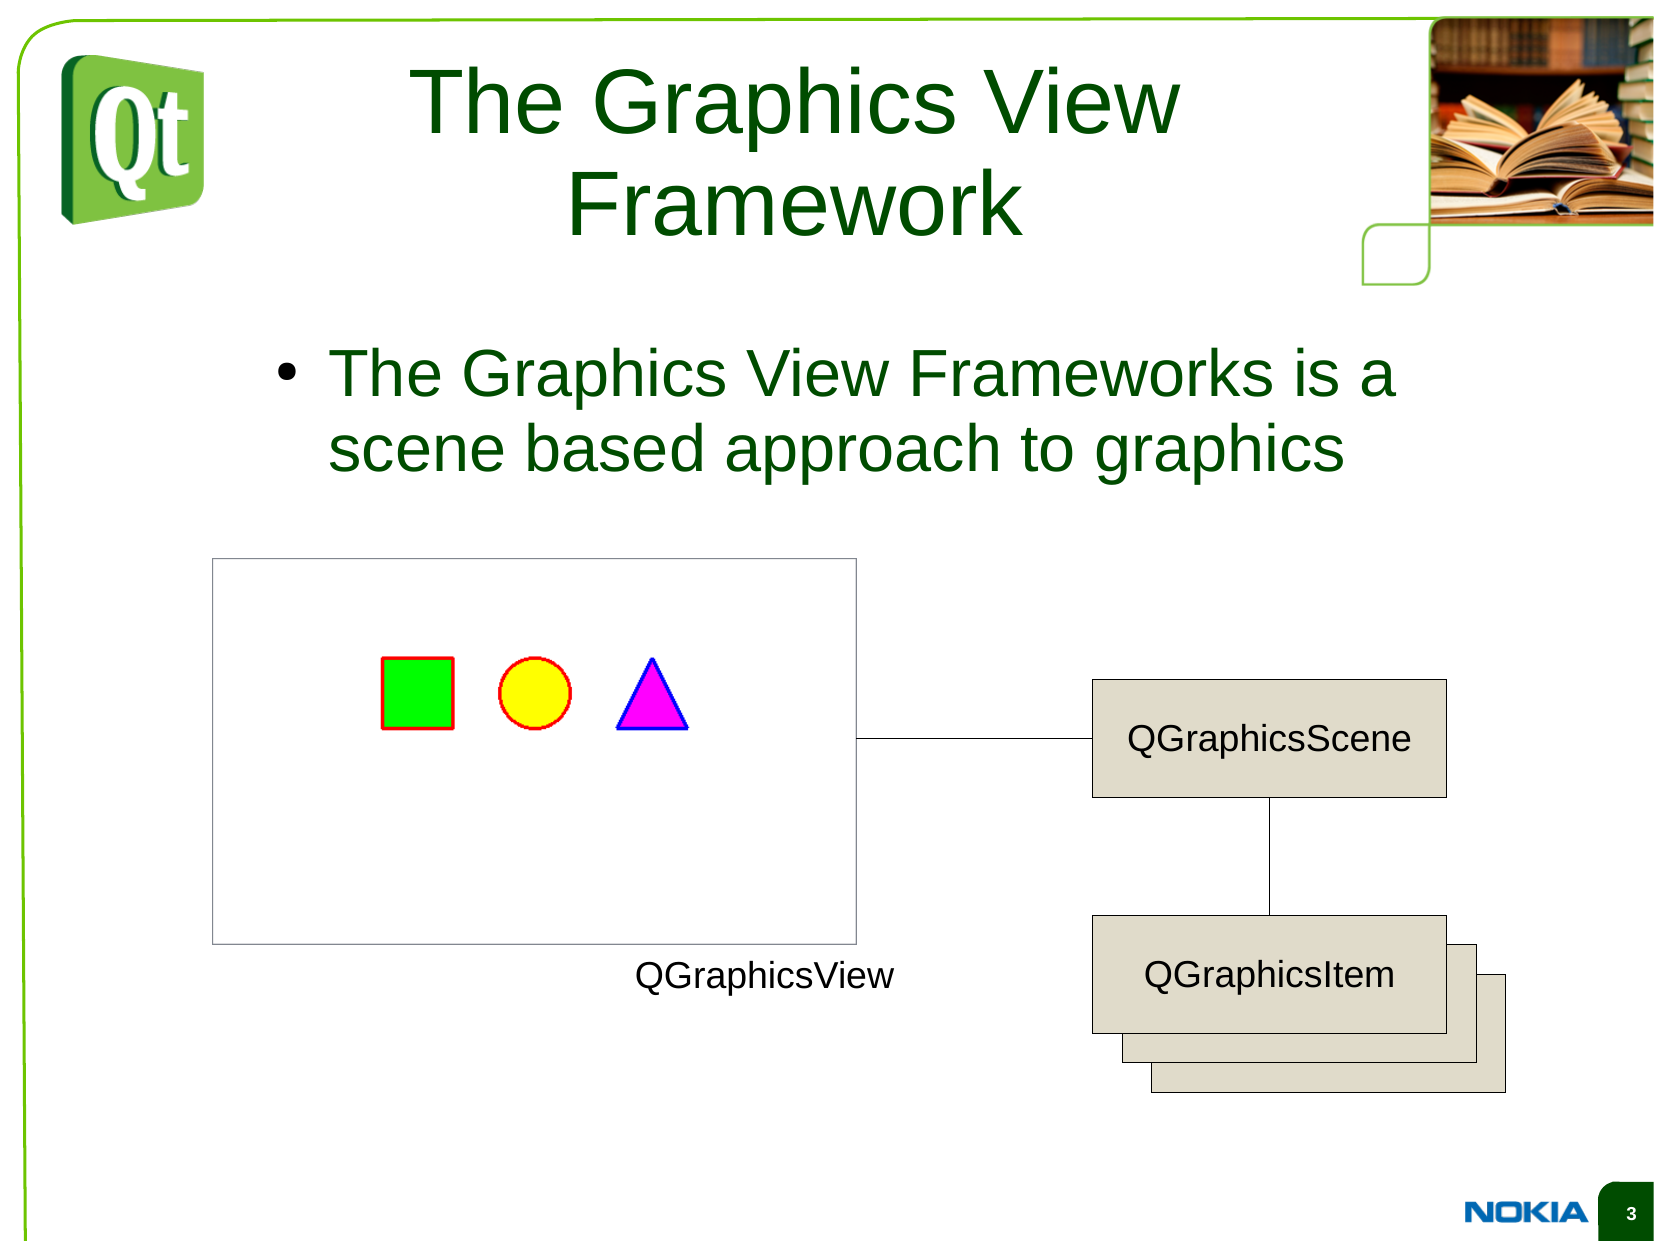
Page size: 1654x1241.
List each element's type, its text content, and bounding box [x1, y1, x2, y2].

list The Graphics View Frameworks is a scene based approach to graphics [257, 336, 1577, 1156]
text_box QGraphicsScene [1092, 679, 1447, 798]
text_box [1122, 944, 1477, 1063]
text_box QGraphicsItem [1092, 915, 1447, 1034]
picture [1338, 5, 1654, 306]
picture [212, 558, 857, 945]
text_box QGraphicsView [620, 947, 909, 1004]
picture [61, 55, 204, 225]
picture [1465, 1201, 1589, 1223]
title The Graphics View Framework [257, 50, 1333, 256]
